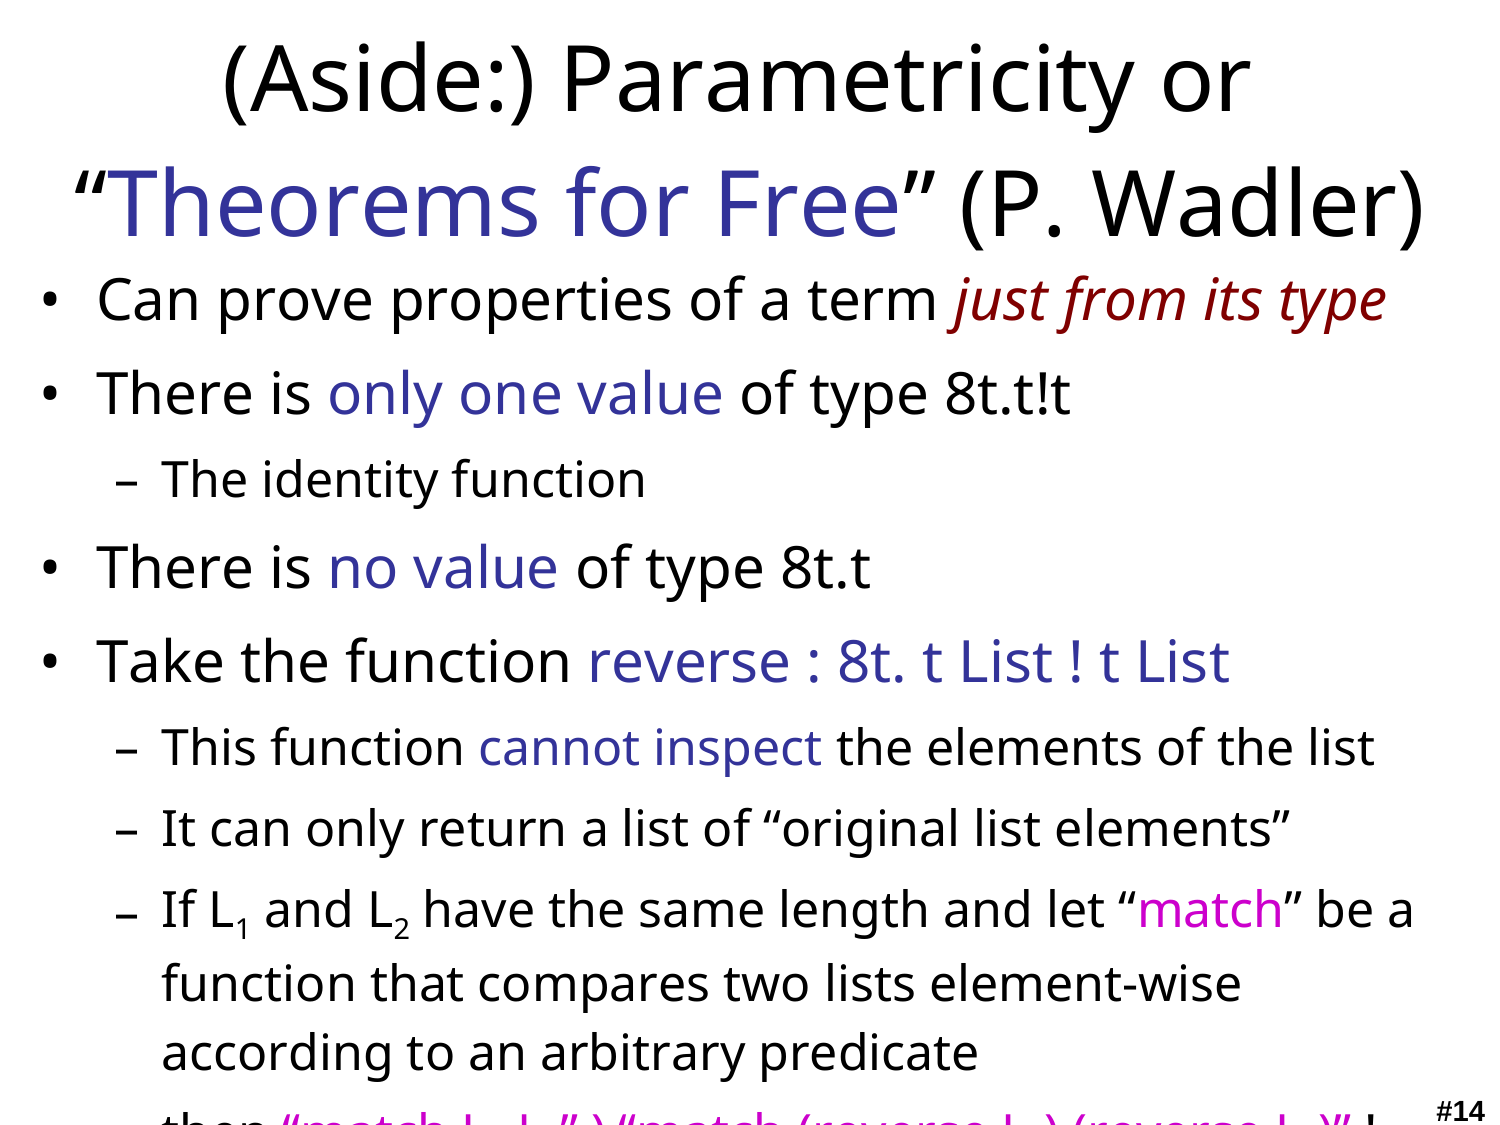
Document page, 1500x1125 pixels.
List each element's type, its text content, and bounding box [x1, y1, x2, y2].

title (Aside:) Parametricity or “Theorems for Free” (P. Wadler) [24, 24, 1476, 250]
list Can prove properties of a term just from its type There is only one value of type 8t.t!t The identity function There is no value of type 8t.t Take the function reverse : 8t. t List ! t List This function cannot inspect the elements of the list It can only return a list of “original list elements” If L1 and L2 have the same length and let “match” be a function that compares two lists element-wise according to an arbitrary predicate then “match L1 L2” ) “match (reverse L1) (reverse L2)” ! [24, 250, 1476, 1089]
